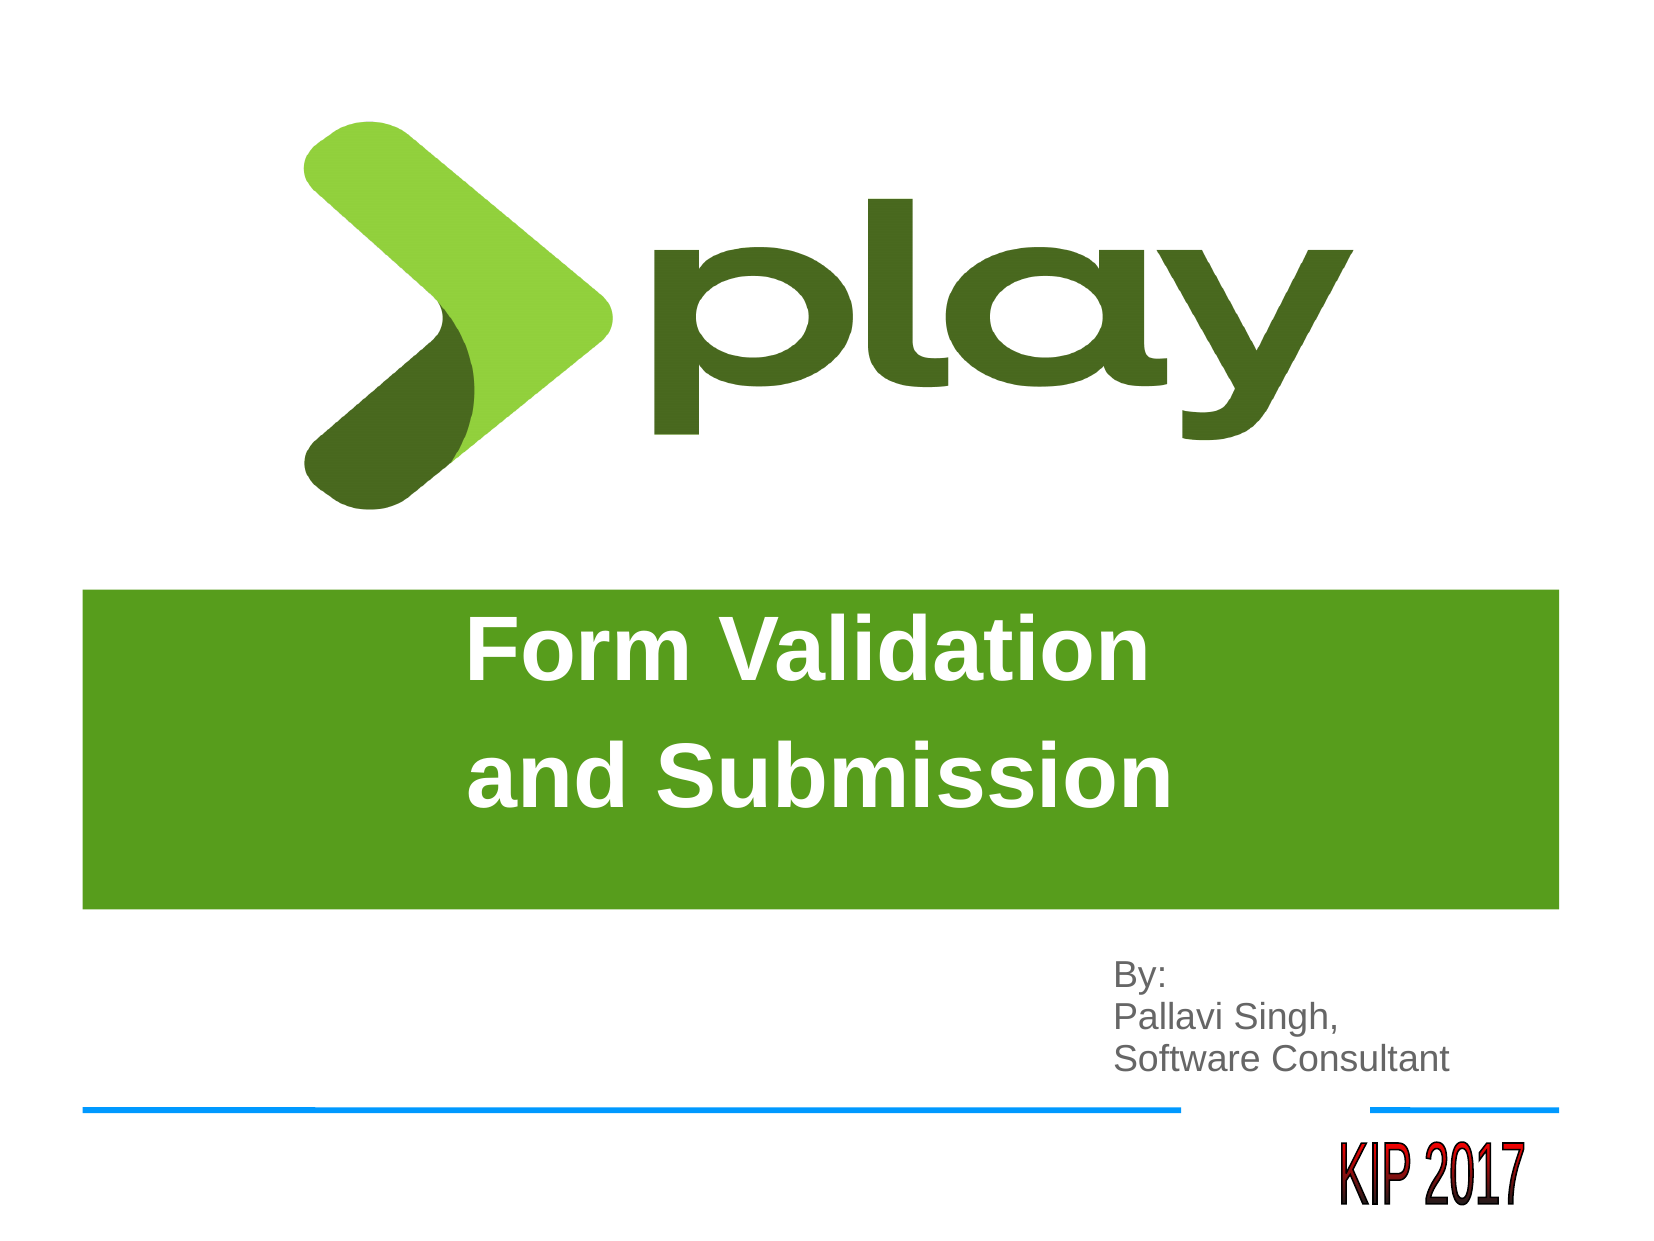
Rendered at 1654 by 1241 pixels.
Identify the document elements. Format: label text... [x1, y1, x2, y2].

text_box Form Validation and Submission [82, 589, 1560, 910]
picture [236, 100, 1394, 531]
text_box By: Pallavi Singh, Software Consultant [1098, 945, 1548, 1087]
